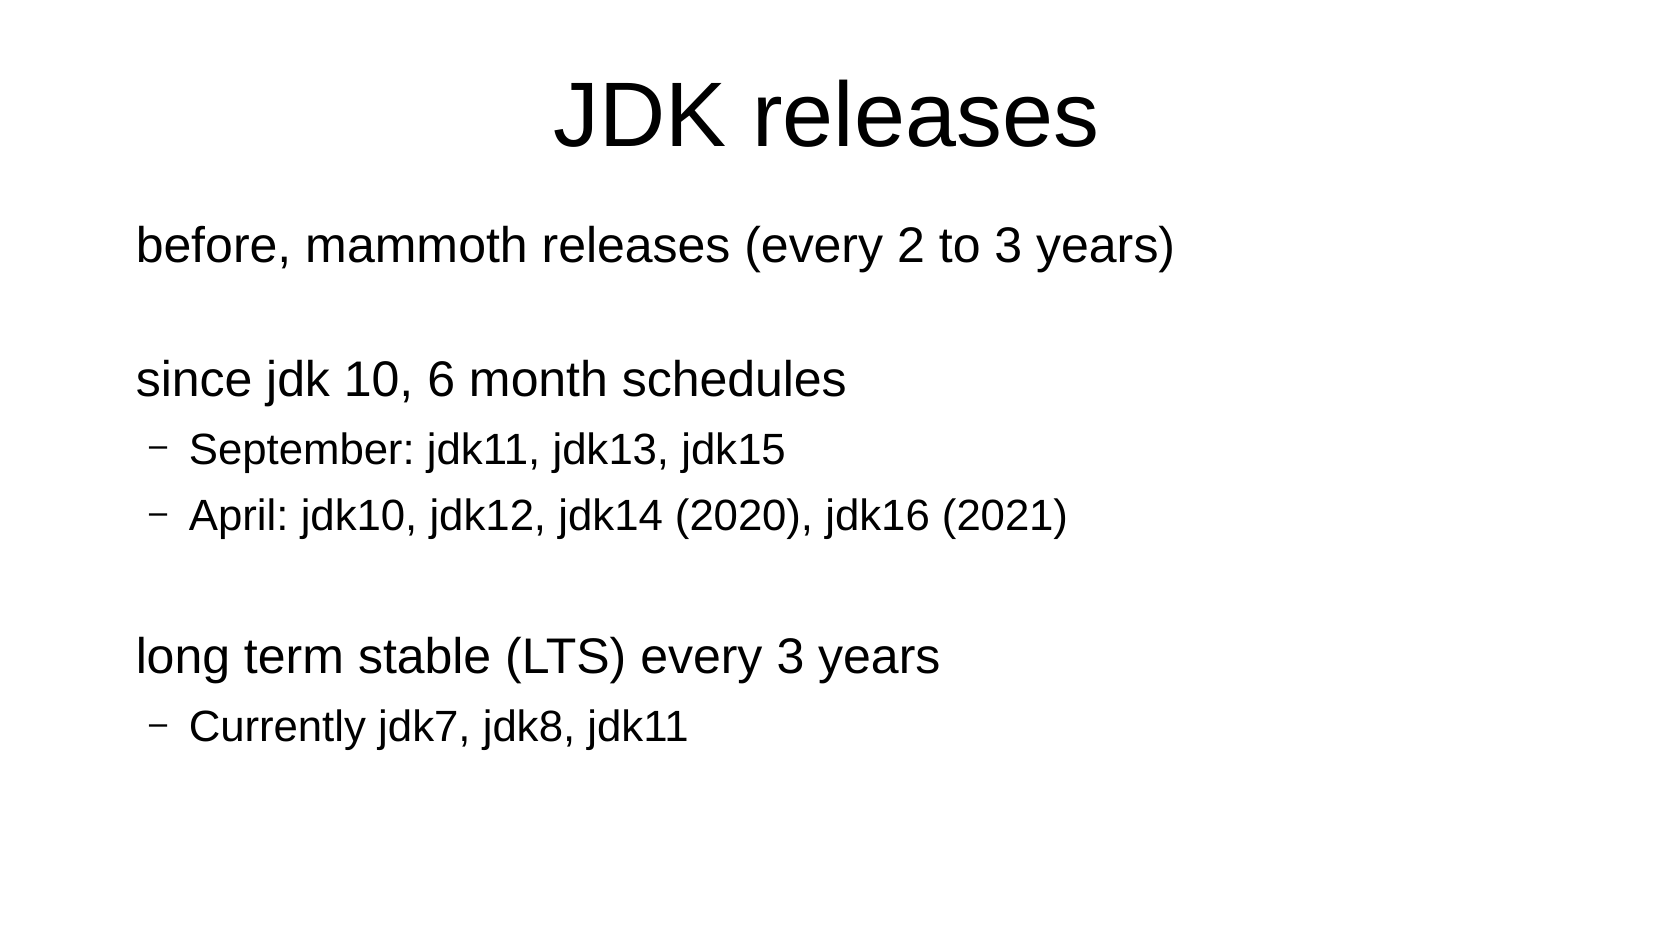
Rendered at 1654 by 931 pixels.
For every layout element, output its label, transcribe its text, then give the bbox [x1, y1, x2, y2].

list before, mammoth releases (every 2 to 3 years) since jdk 10, 6 month schedules September: jdk11, jdk13, jdk15 April: jdk10, jdk12, jdk14 (2020), jdk16 (2021) long term stable (LTS) every 3 years Currently jdk7, jdk8, jdk11 [82, 217, 1571, 758]
title JDK releases [82, 37, 1571, 193]
